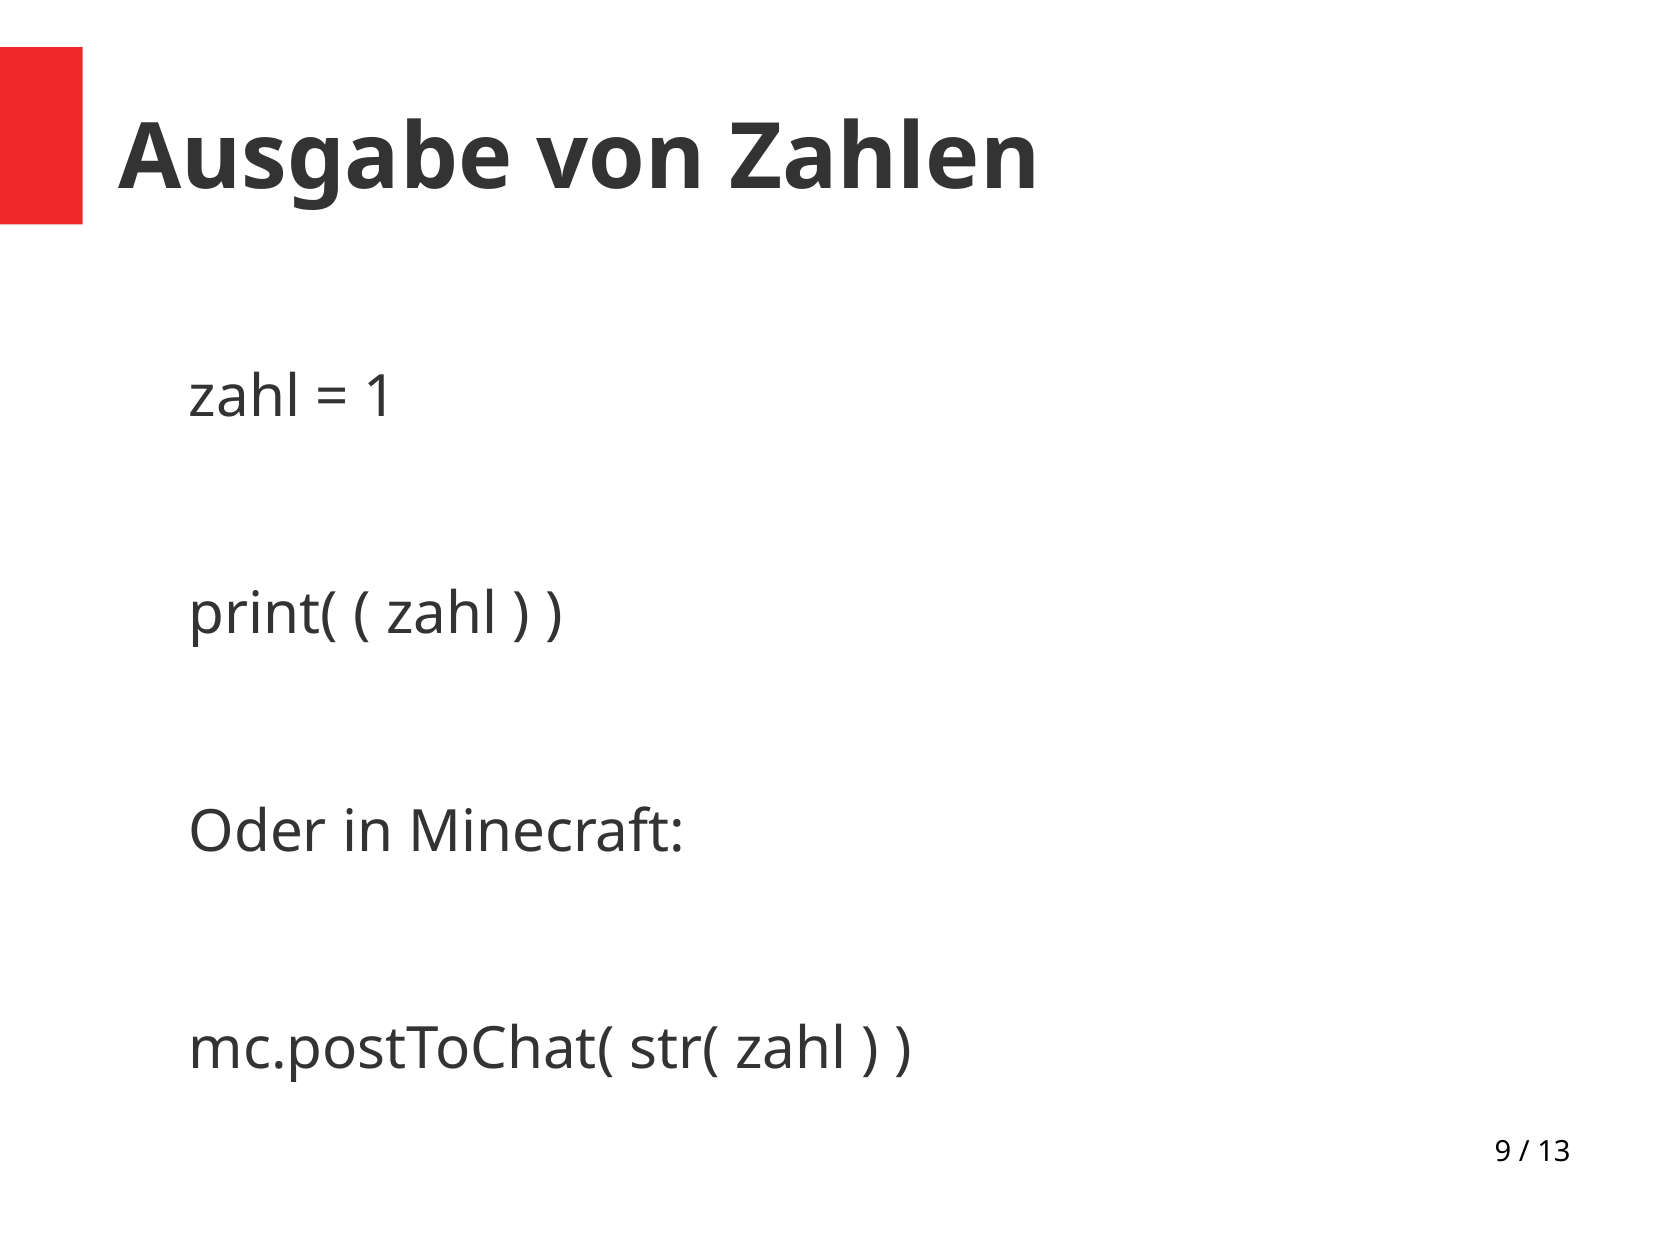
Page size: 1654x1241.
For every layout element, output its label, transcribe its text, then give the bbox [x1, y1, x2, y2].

title Ausgabe von Zahlen [118, 49, 1571, 257]
list zahl = 1 print( ( zahl ) ) Oder in Minecraft: mc.postToChat( str( zahl ) ) [118, 354, 1536, 1074]
